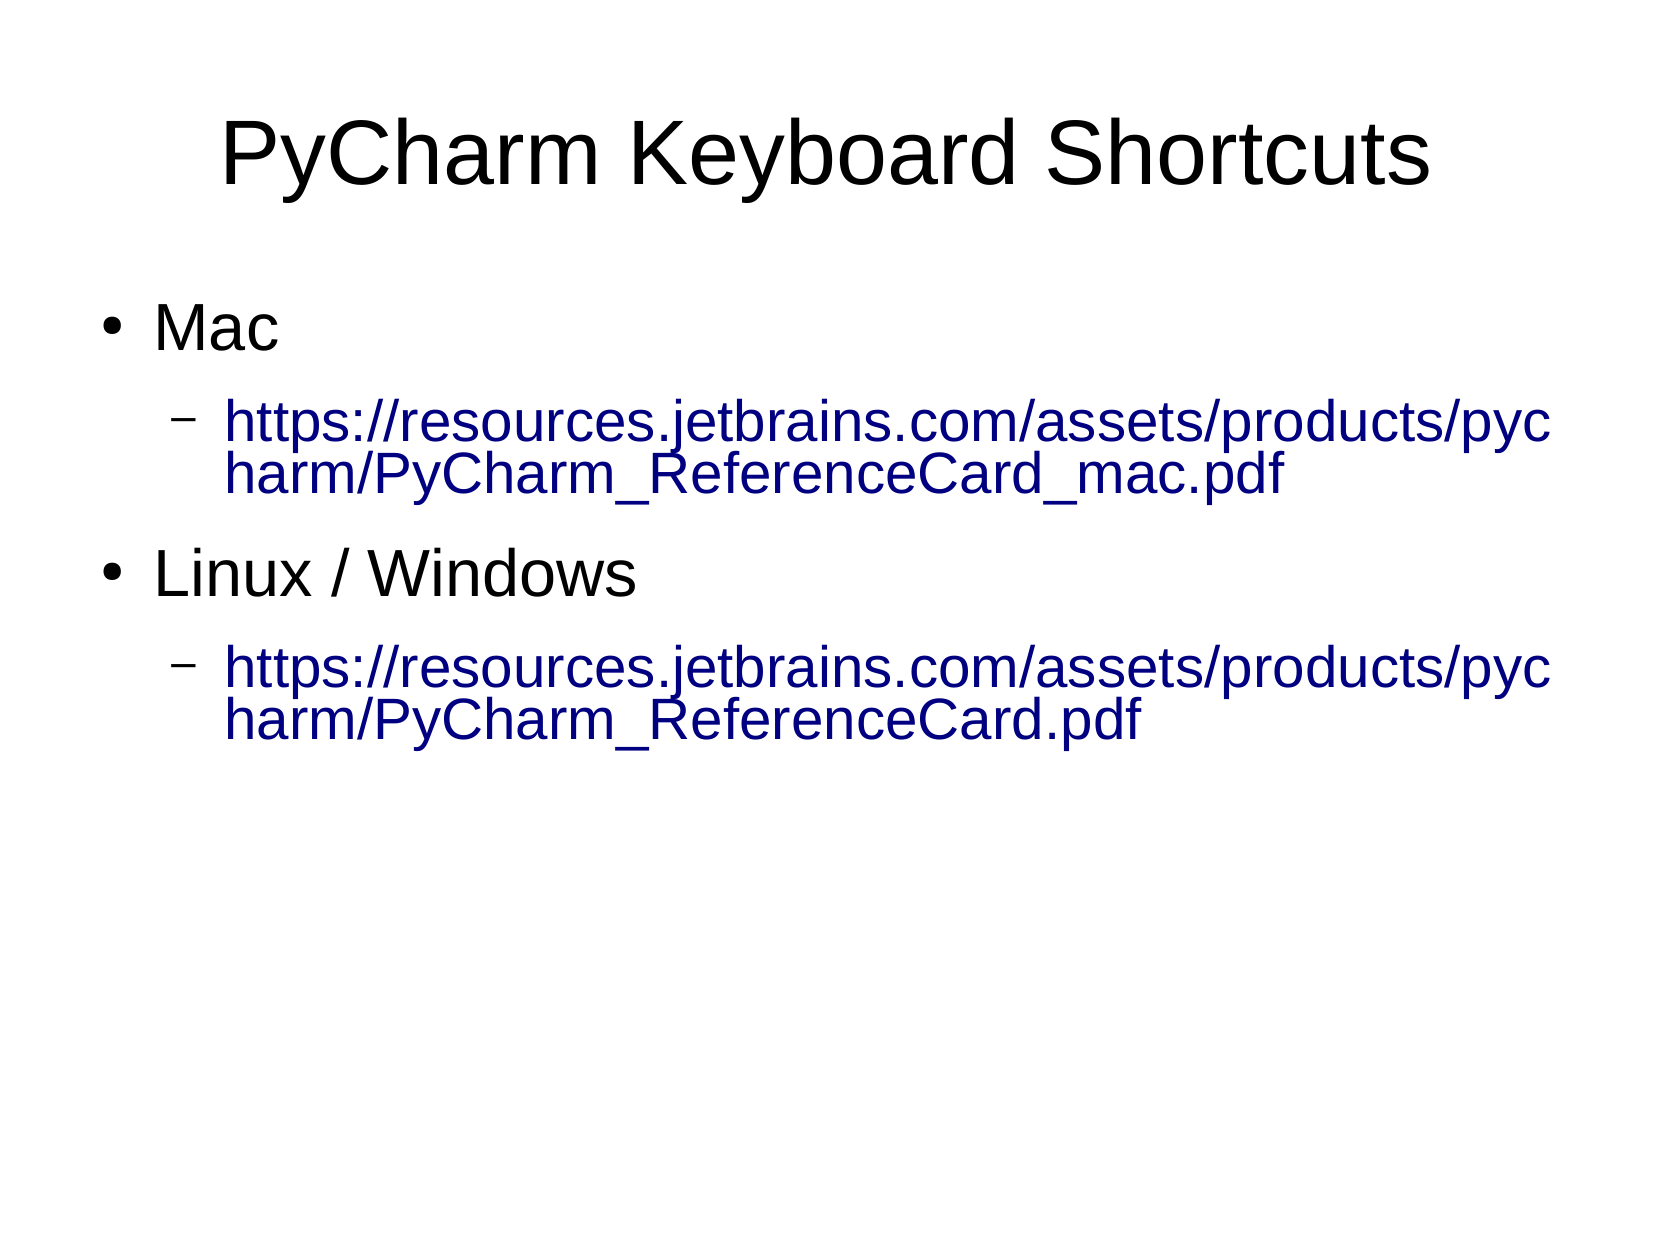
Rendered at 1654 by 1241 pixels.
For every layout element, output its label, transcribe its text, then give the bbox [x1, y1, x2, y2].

list Mac https://resources.jetbrains.com/assets/products/pycharm/PyCharm_ReferenceCard_mac.pdf Linux / Windows https://resources.jetbrains.com/assets/products/pycharm/PyCharm_ReferenceCard.pdf [82, 290, 1571, 1010]
title PyCharm Keyboard Shortcuts [82, 49, 1571, 257]
